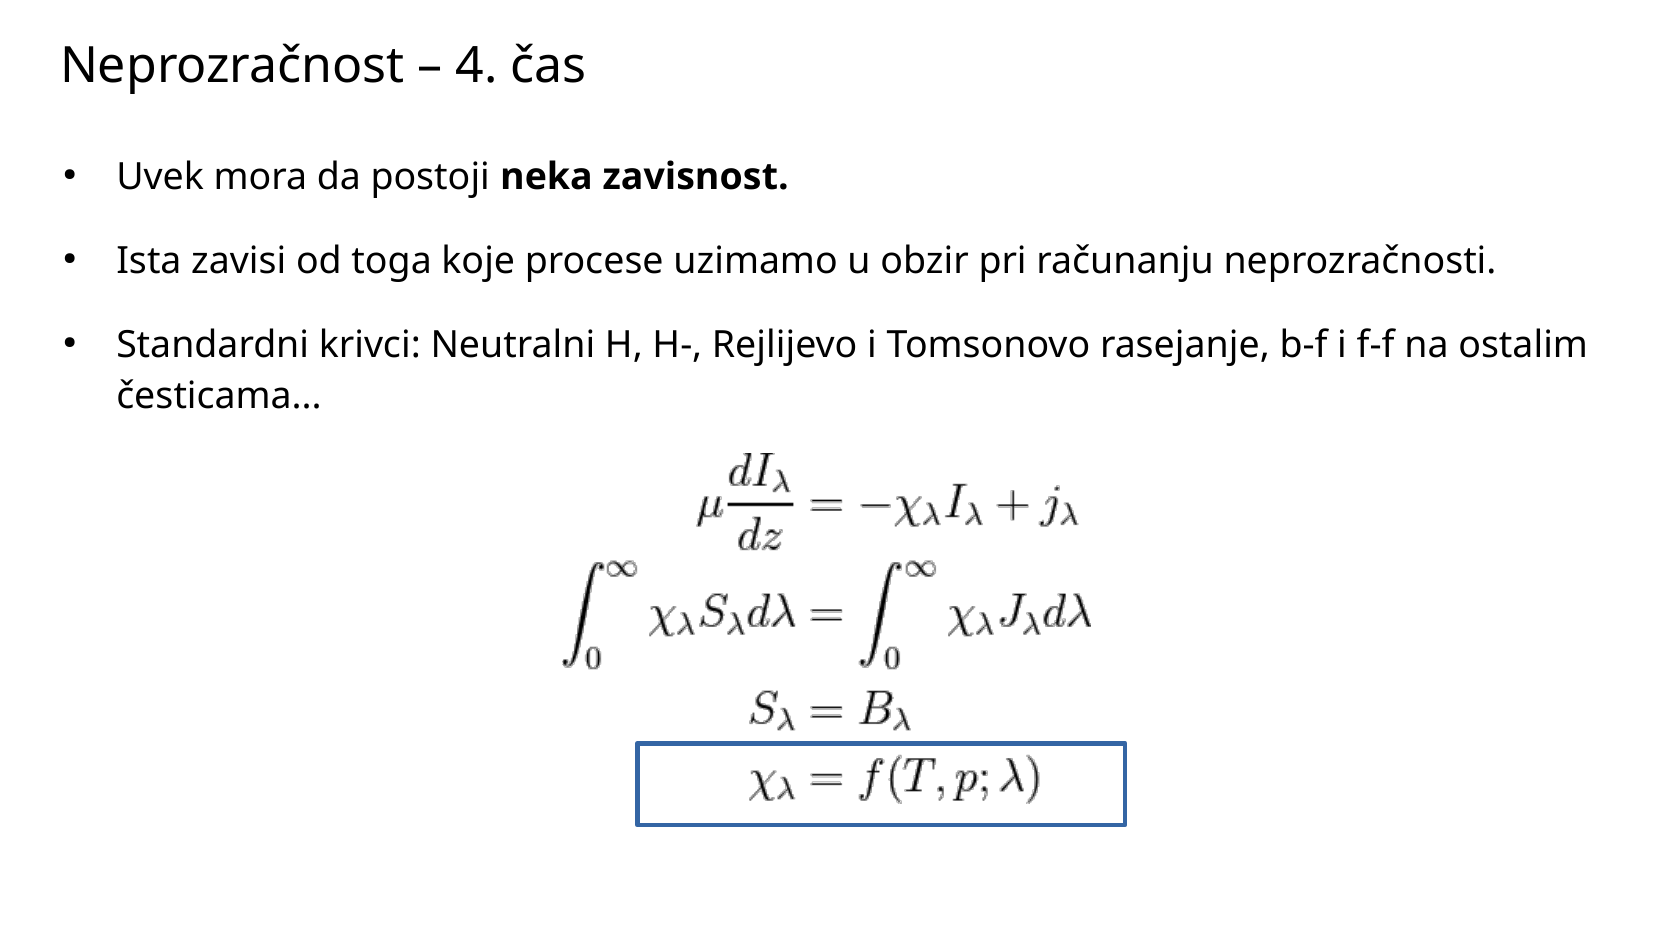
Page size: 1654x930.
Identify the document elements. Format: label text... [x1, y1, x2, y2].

title Neprozračnost – 4. čas [59, 13, 1648, 113]
picture [562, 453, 1091, 804]
list Uvek mora da postoji neka zavisnost. Ista zavisi od toga koje procese uzimamo u obzir pri računanju neprozračnosti. Standardni krivci: Neutralni H, H-, Rejlijevo i Tomsonovo rasejanje, b-f i f-f na ostalim česticama... [45, 149, 1635, 880]
